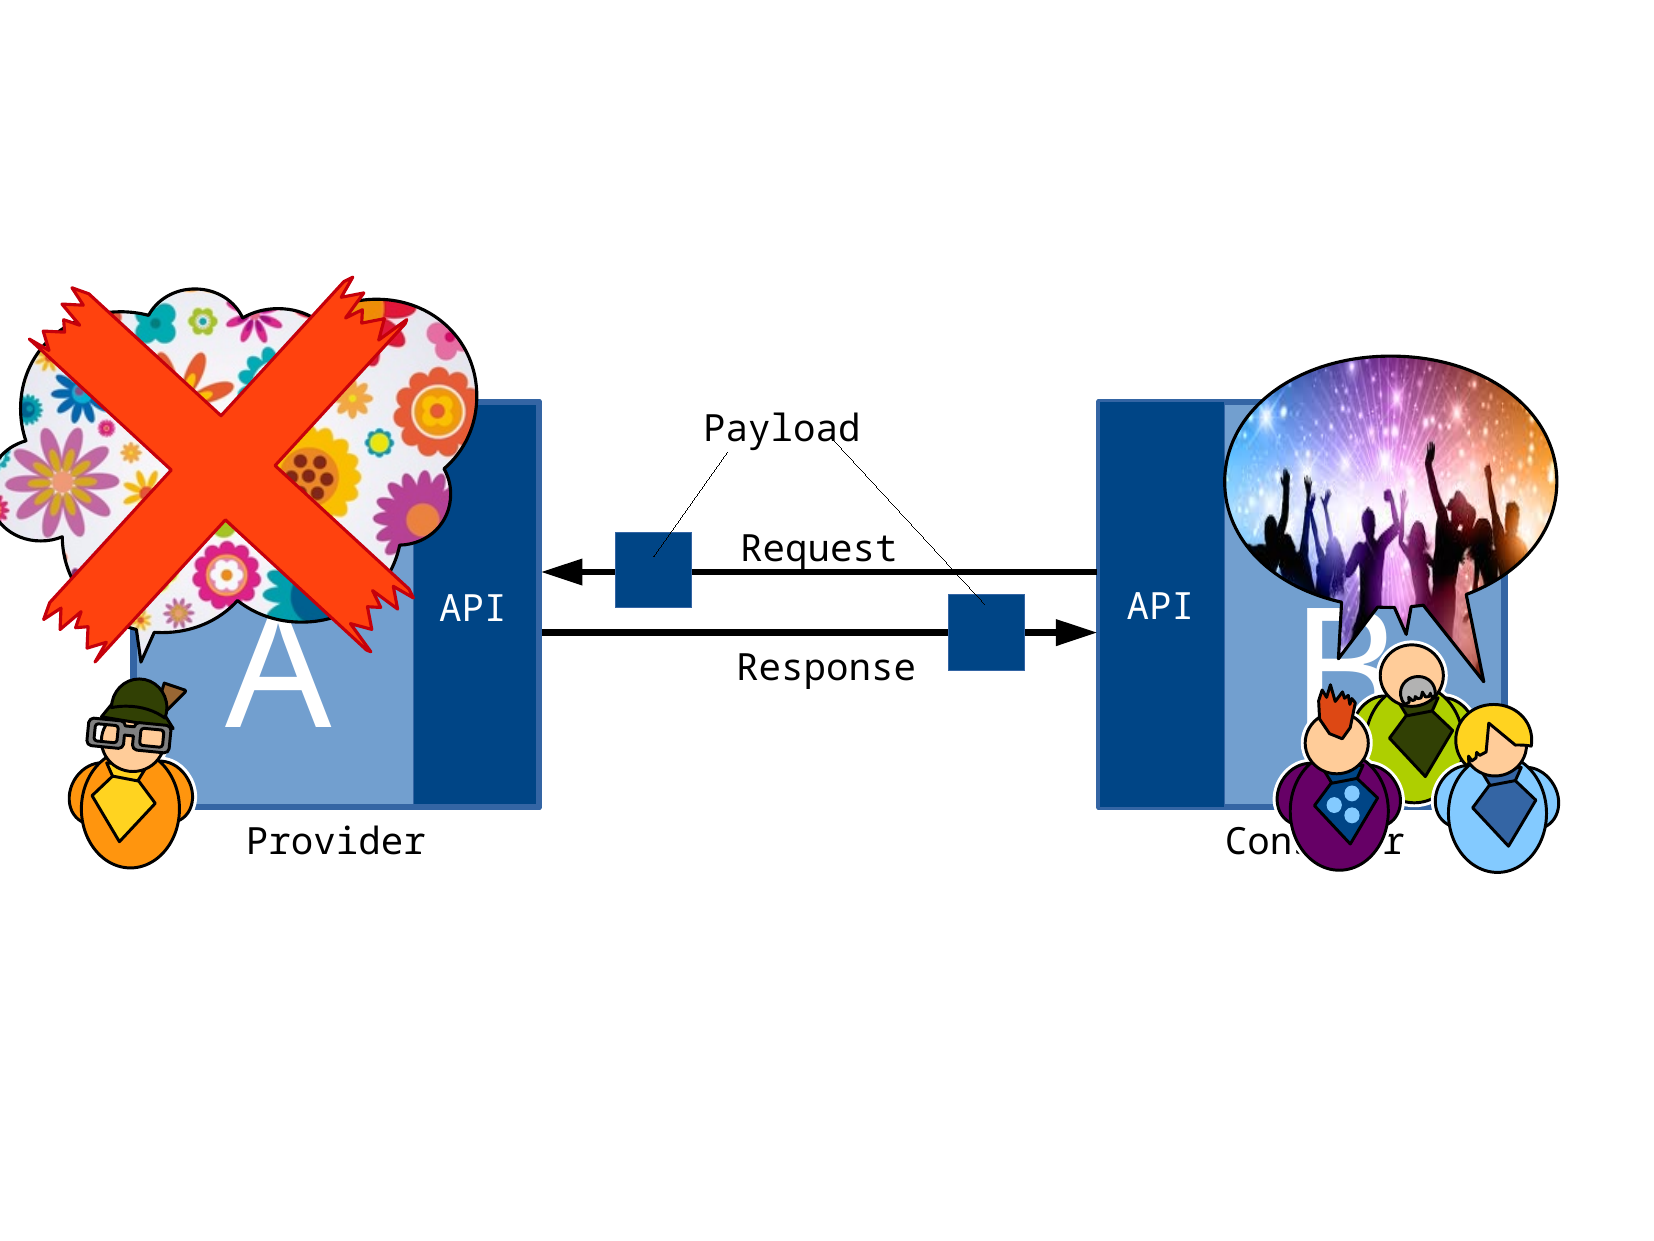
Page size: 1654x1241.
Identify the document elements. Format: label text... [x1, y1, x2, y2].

text_box API [424, 574, 522, 633]
text_box Response [721, 632, 932, 691]
text_box A [210, 602, 358, 751]
text_box Request [725, 513, 913, 573]
text_box [1099, 356, 1559, 873]
text_box [615, 532, 692, 608]
text_box [948, 594, 1025, 671]
text_box Consumer [1360, 807, 1420, 866]
text_box API [1111, 572, 1209, 631]
text_box B [1277, 576, 1422, 751]
text_box Payload [688, 393, 876, 453]
text_box Provider [231, 810, 441, 866]
text_box Consumer [1210, 807, 1319, 866]
text_box [0, 277, 536, 868]
